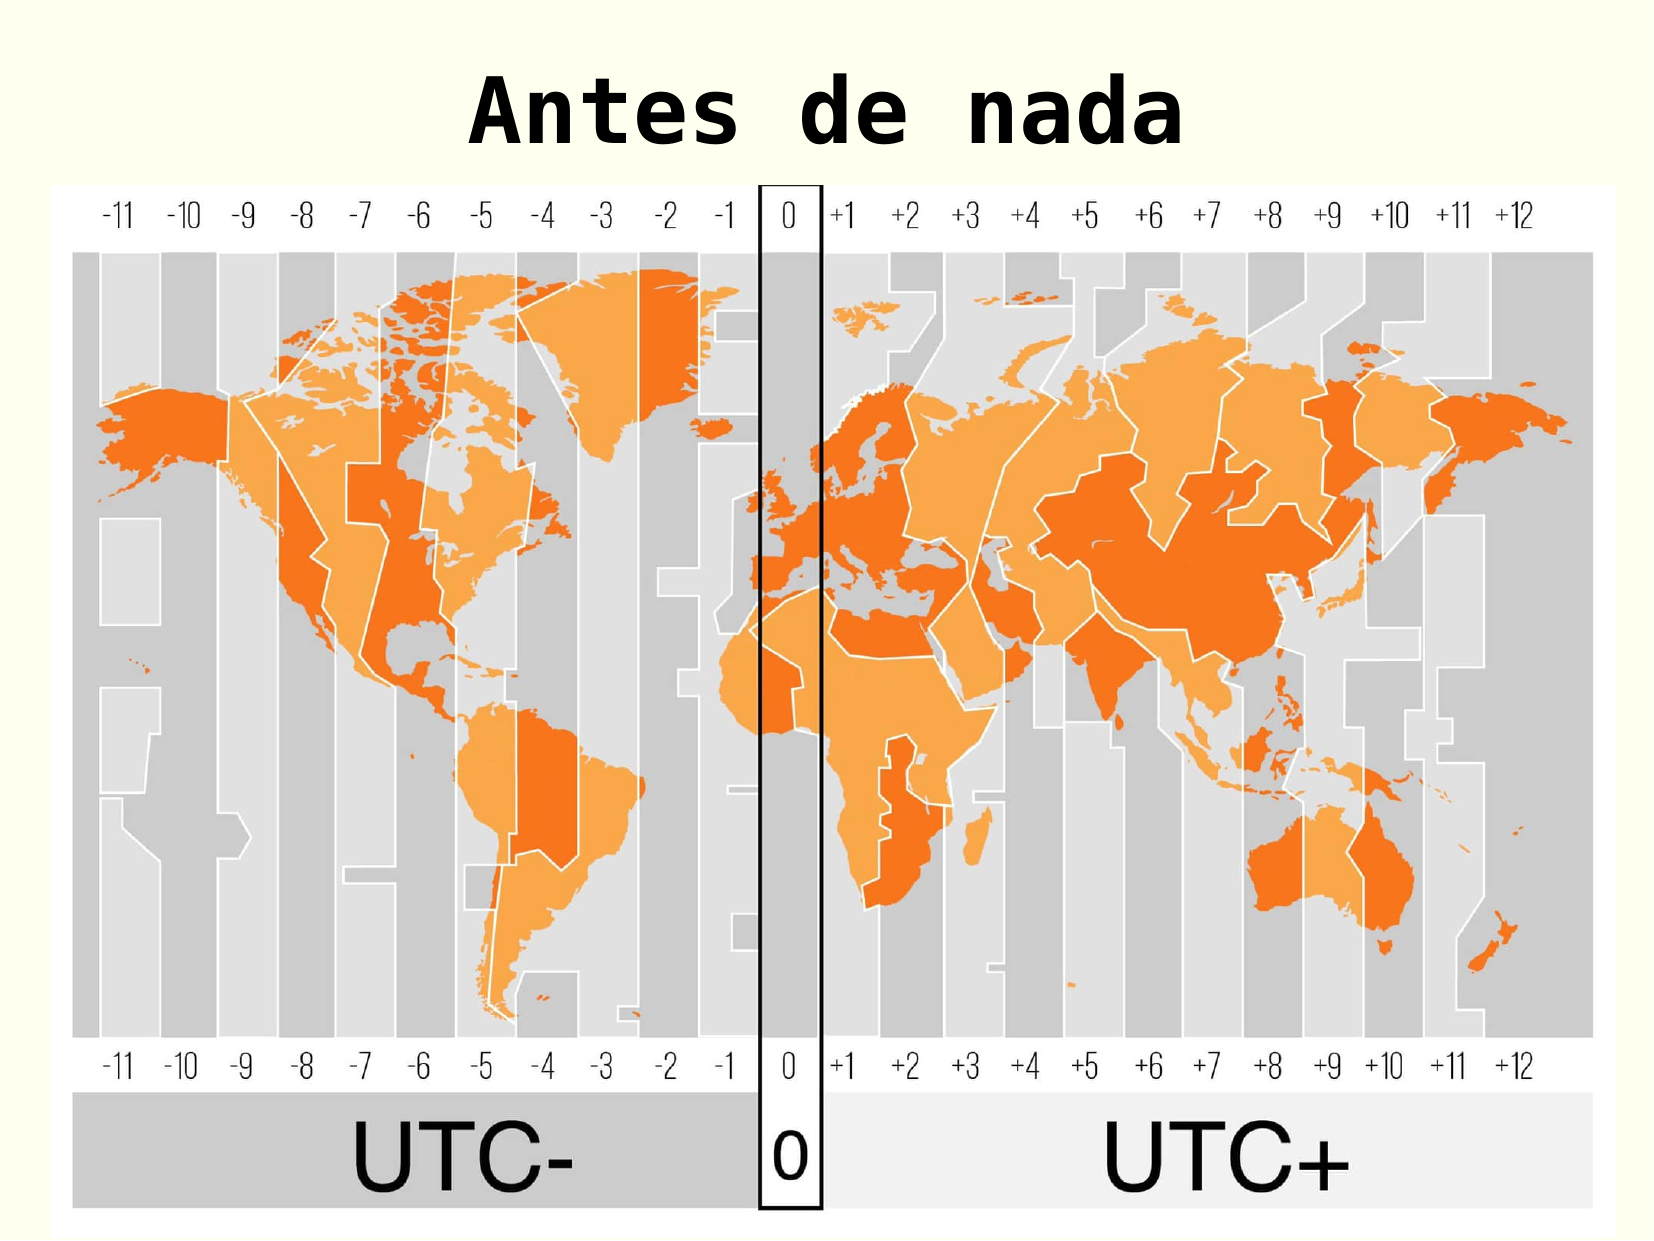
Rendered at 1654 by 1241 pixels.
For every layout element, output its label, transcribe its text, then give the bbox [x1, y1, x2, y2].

picture [51, 185, 1615, 1238]
title Antes de nada [82, 8, 1571, 185]
